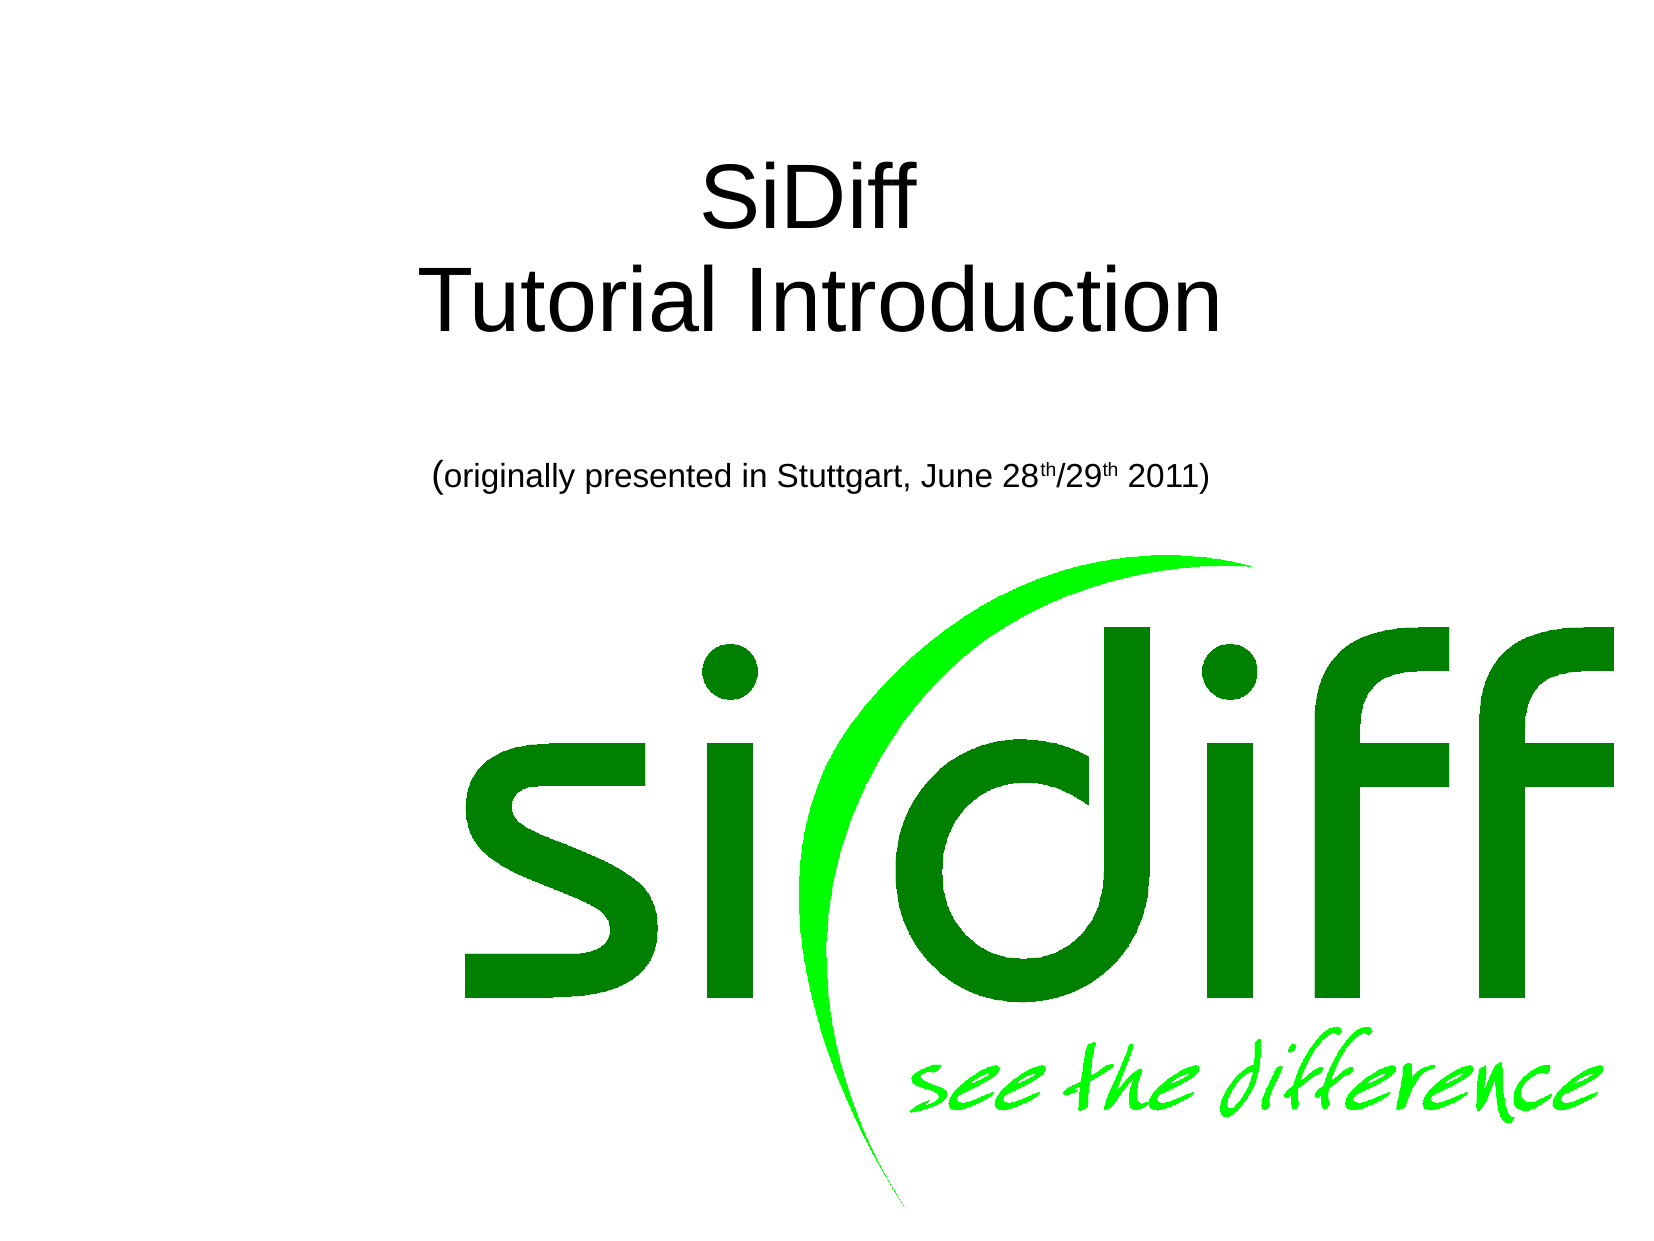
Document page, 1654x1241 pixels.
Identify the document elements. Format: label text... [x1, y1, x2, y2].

title SiDiff Tutorial Introduction (originally presented in Stuttgart, June 28th/29th 2011) [76, 145, 1565, 599]
picture [460, 555, 1617, 1211]
